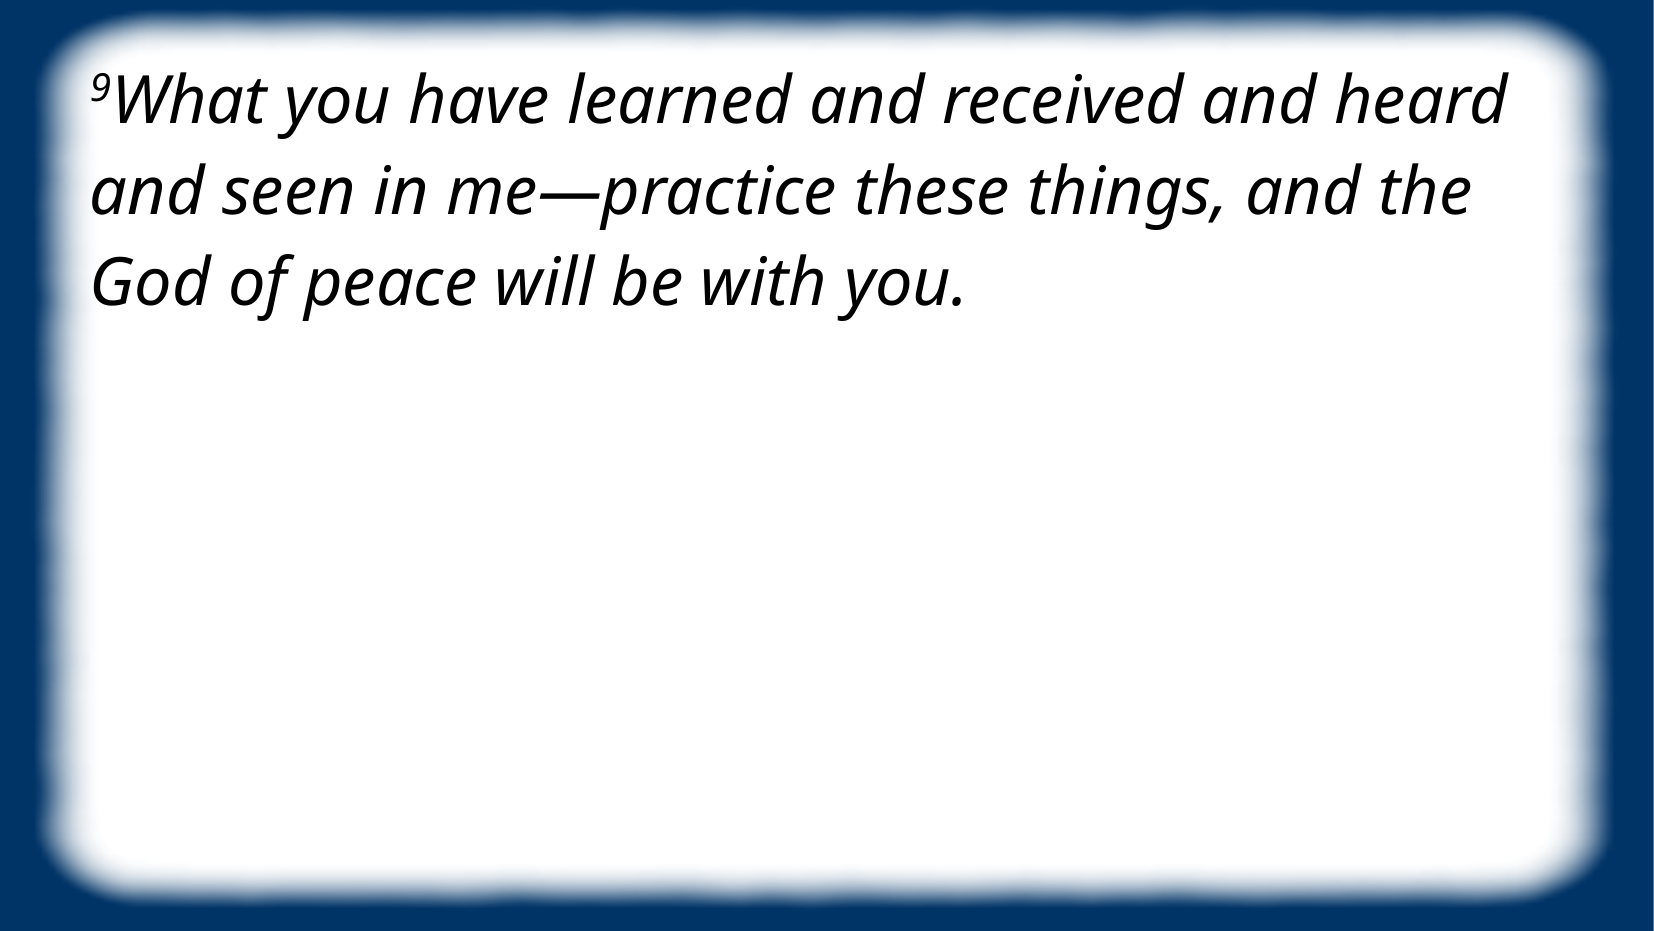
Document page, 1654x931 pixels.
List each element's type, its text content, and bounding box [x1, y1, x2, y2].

text_box 9What you have learned and received and heard and seen in me—practice these things, and the God of peace will be with you. [75, 45, 1576, 361]
picture [0, 0, 1654, 931]
